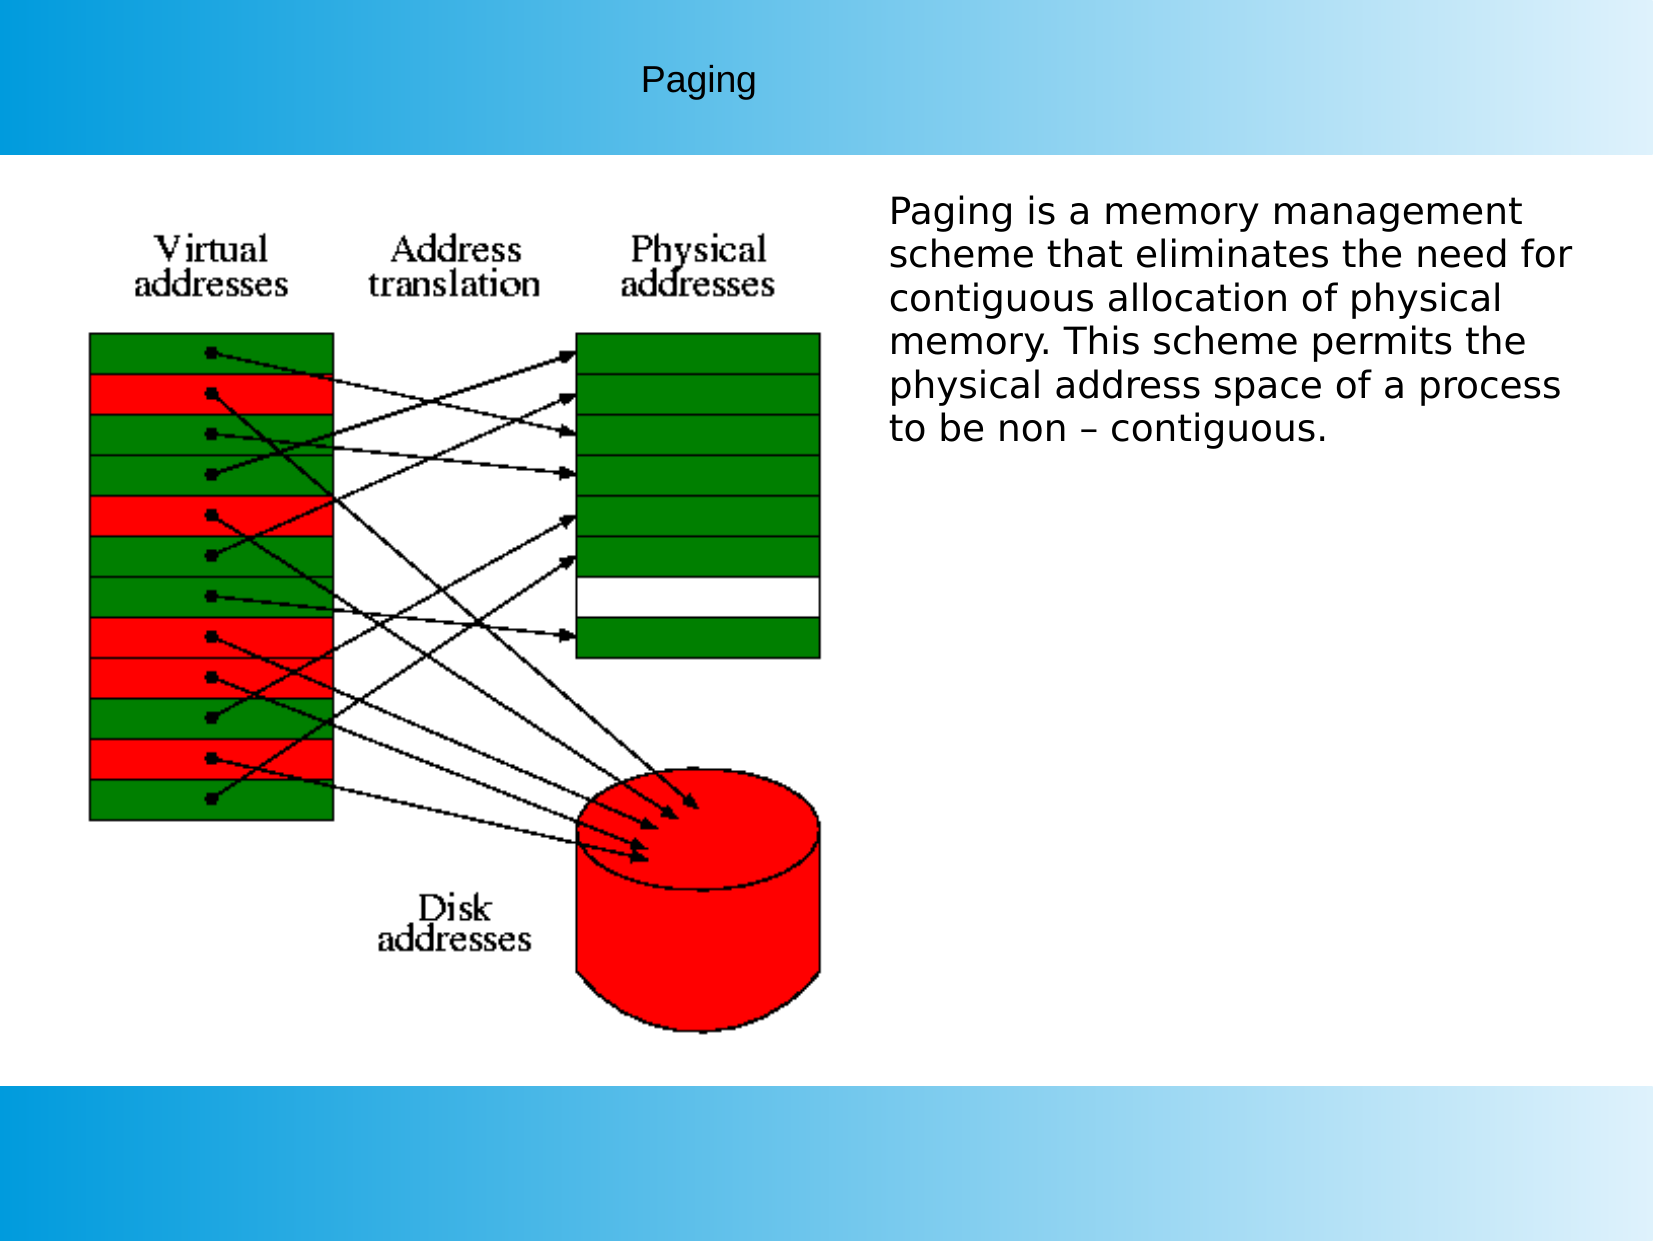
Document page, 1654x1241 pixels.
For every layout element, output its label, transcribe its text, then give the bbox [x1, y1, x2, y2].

text_box Paging is a memory management scheme that eliminates the need for contiguous allocation of physical memory. This scheme permits the physical address space of a process to be non – contiguous. [874, 182, 1619, 459]
picture [59, 177, 876, 1063]
text_box Paging [625, 47, 772, 108]
text_box [1028, 231, 1654, 288]
